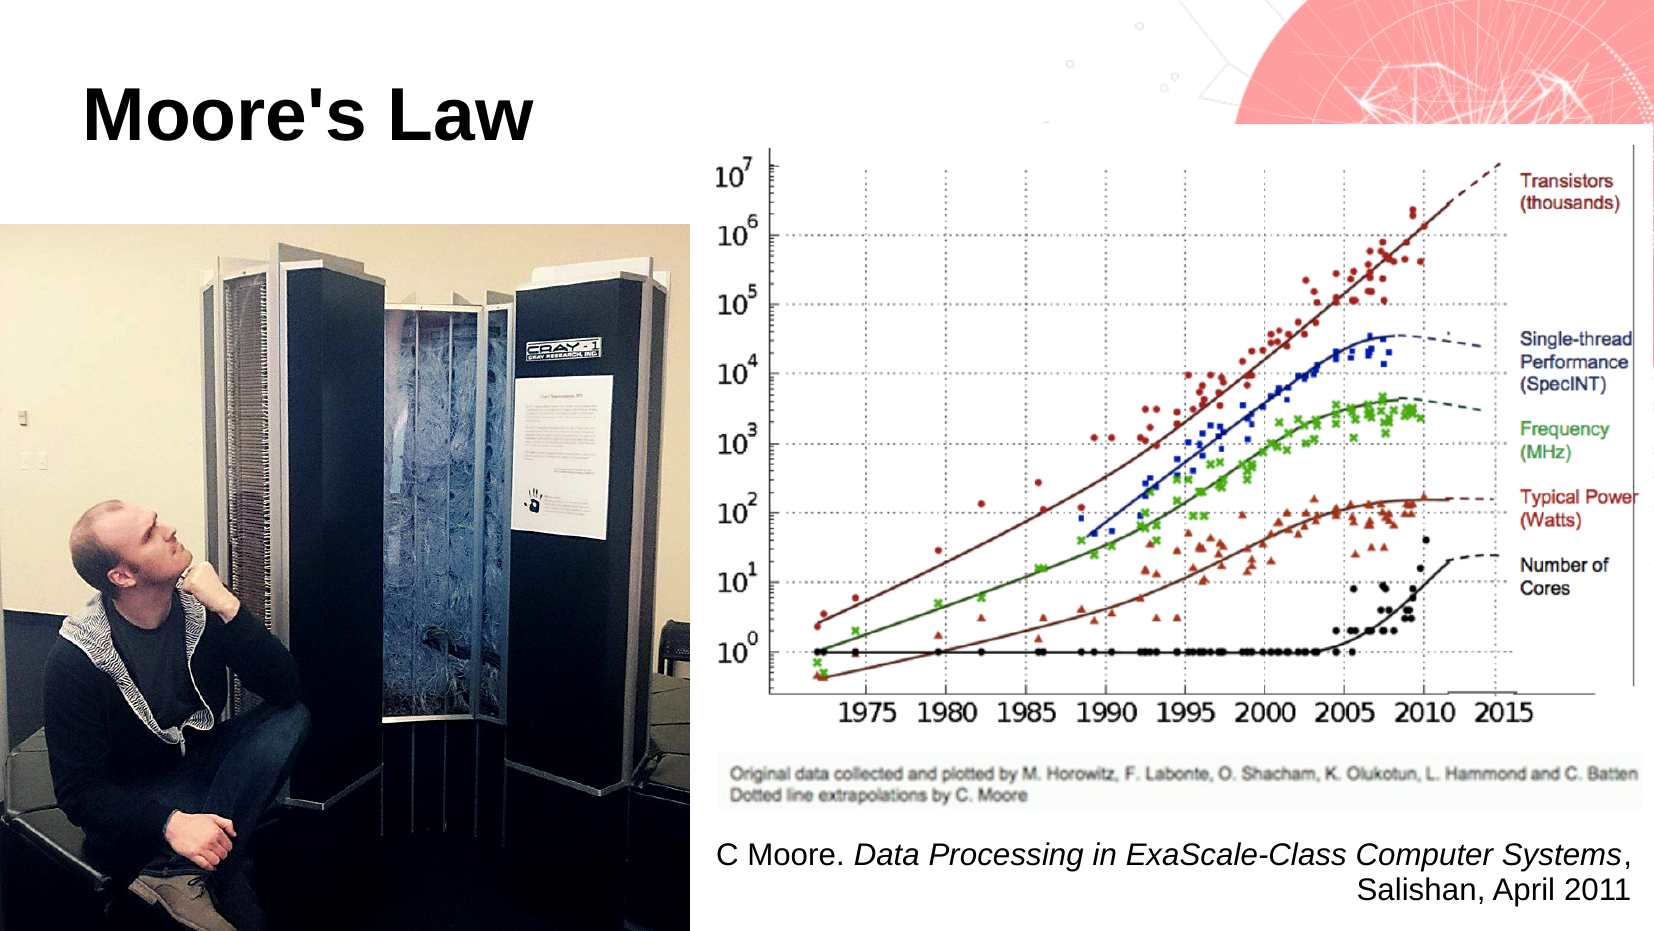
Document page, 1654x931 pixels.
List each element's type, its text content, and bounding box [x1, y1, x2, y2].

picture [718, 753, 1643, 811]
picture [0, 224, 690, 931]
title Moore's Law [82, 37, 1571, 193]
text_box C Moore. Data Processing in ExaScale-Class Computer Systems, Salishan, April 2011 [701, 830, 1647, 915]
picture [695, 124, 1653, 736]
